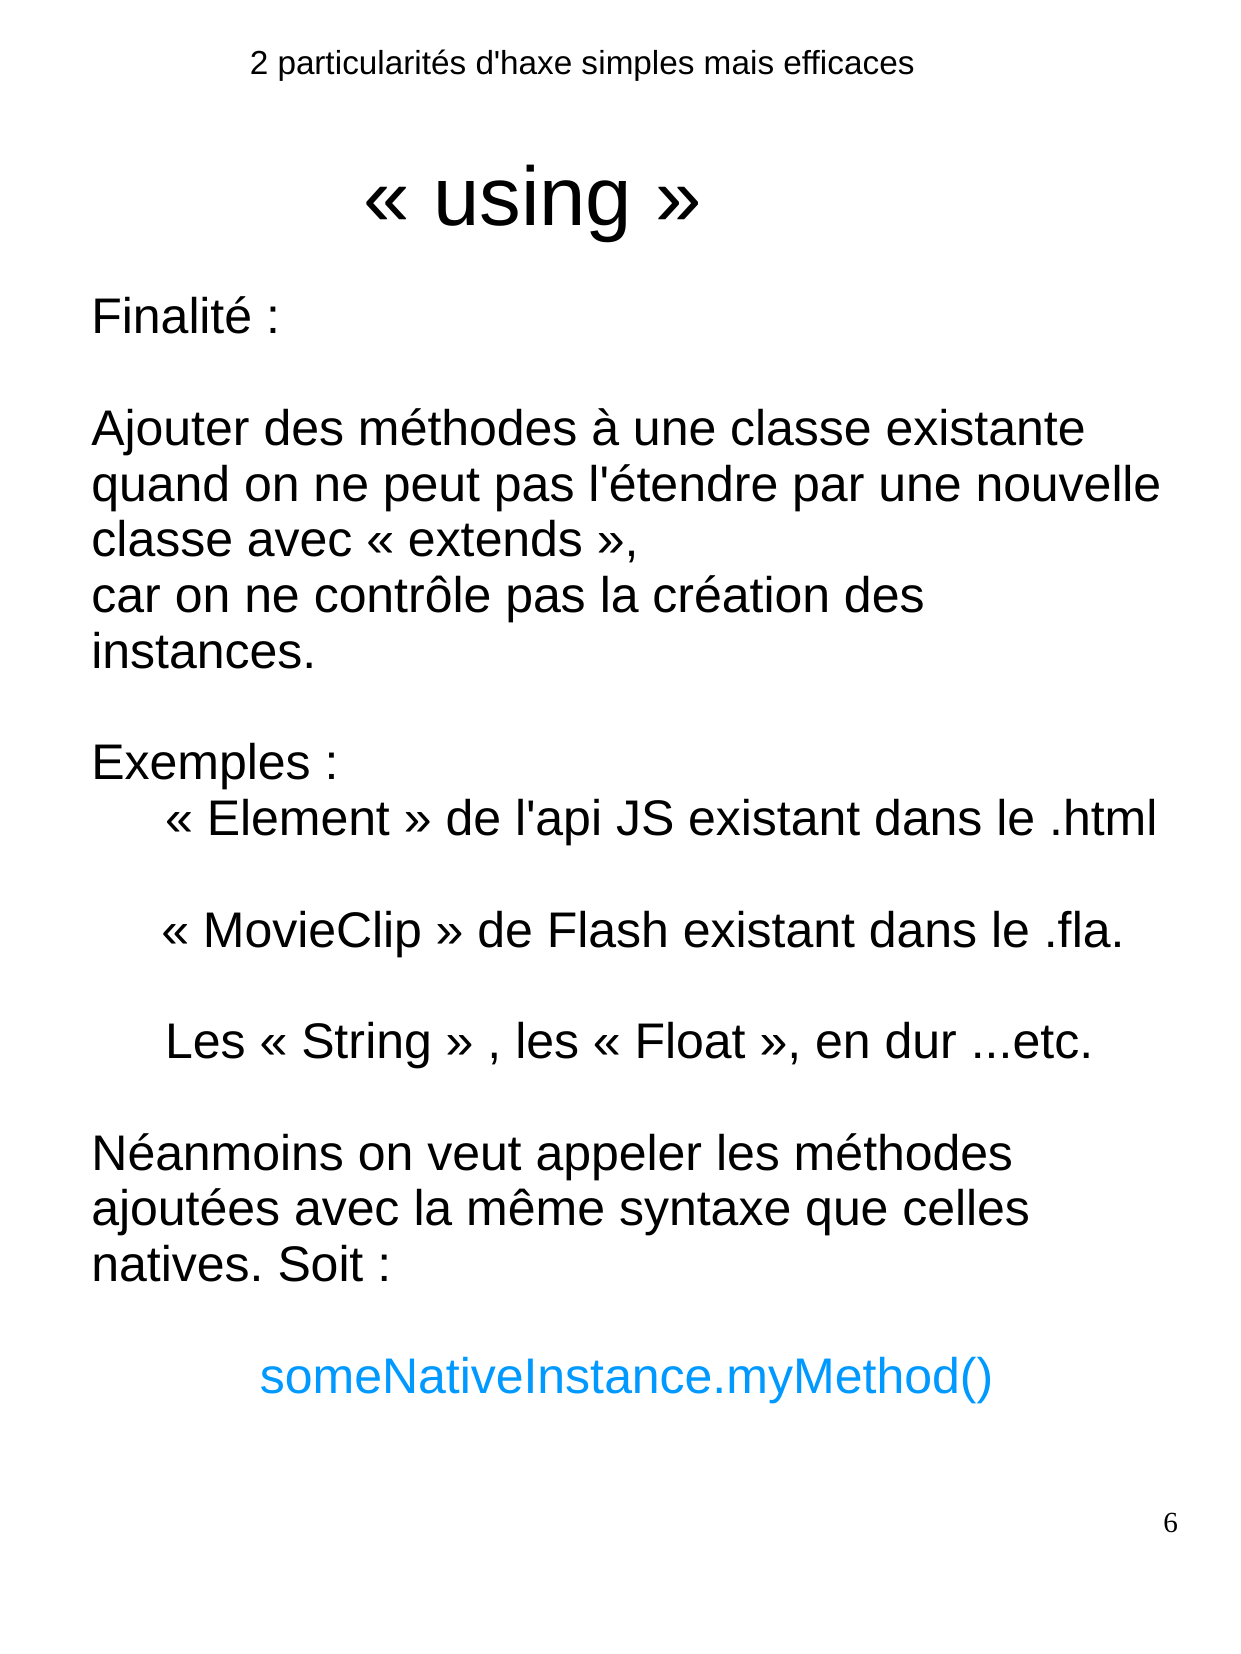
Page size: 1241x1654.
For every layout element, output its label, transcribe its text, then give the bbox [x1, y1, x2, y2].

text_box Finalité : Ajouter des méthodes à une classe existante quand on ne peut pas l'étendre par une nouvelle classe avec « extends », car on ne contrôle pas la création des instances. Exemples : « Element » de l'api JS existant dans le .html « MovieClip » de Flash existant dans le .fla. Les « String » , les « Float », en dur ...etc. Néanmoins on veut appeler les méthodes ajoutées avec la même syntaxe que celles natives. Soit : someNativeInstance.myMethod() [76, 281, 1178, 1606]
text_box 2 particularités d'haxe simples mais efficaces [235, 37, 949, 107]
text_box « using » [349, 143, 765, 287]
